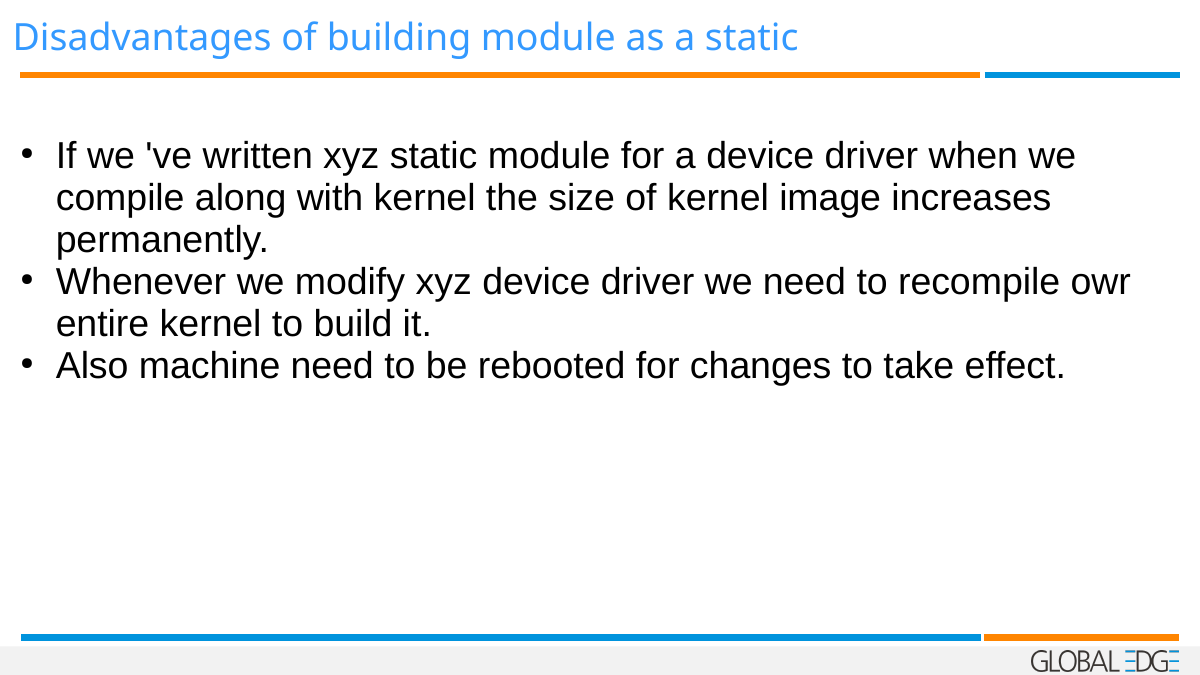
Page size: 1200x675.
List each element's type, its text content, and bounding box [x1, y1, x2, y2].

title Disadvantages of building module as a static [12, 9, 1088, 63]
picture [1031, 650, 1179, 672]
subtitle If we 've written xyz static module for a device driver when we compile along with kernel the size of kernel image increases permanently. Whenever we modify xyz device driver we need to recompile owr entire kernel to build it. Also machine need to be rebooted for changes to take effect. [20, 59, 1179, 461]
